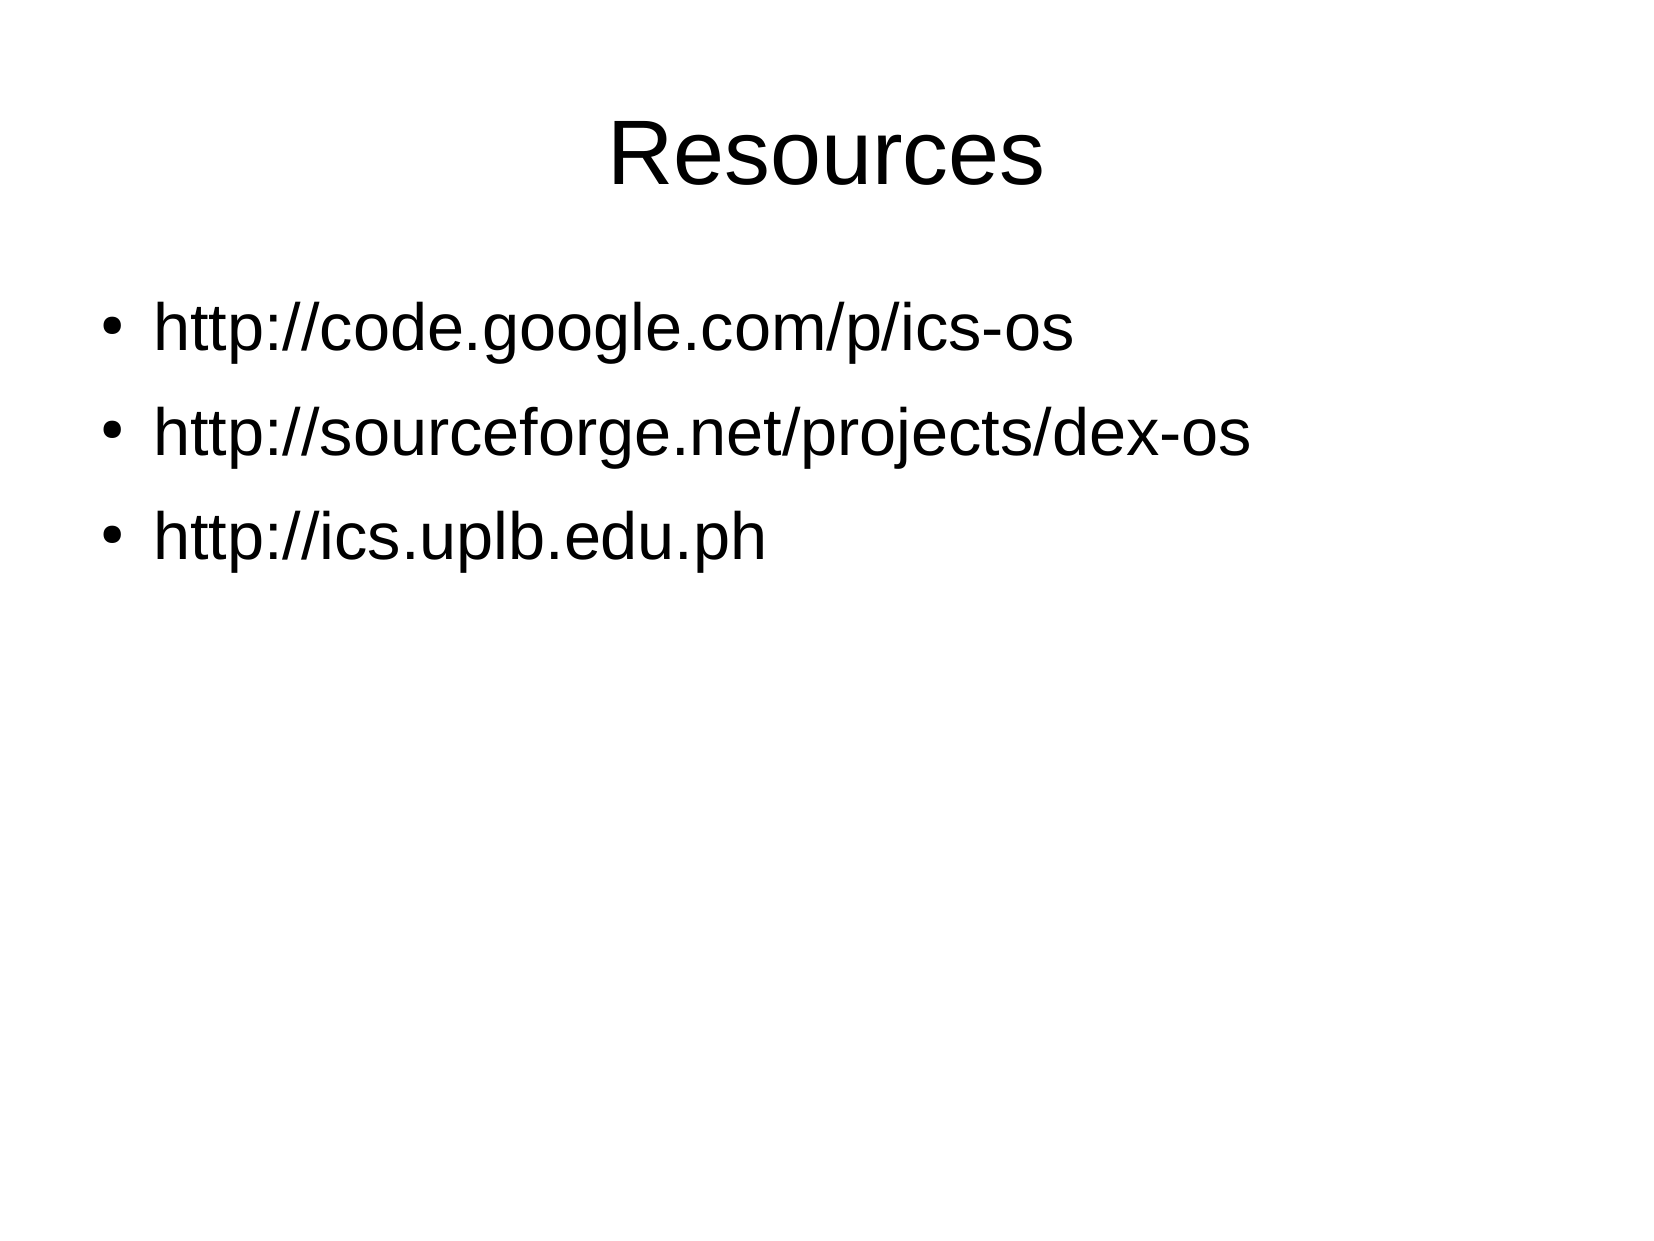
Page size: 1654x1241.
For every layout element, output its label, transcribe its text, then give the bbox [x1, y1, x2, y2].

title Resources [82, 56, 1571, 250]
list http://code.google.com/p/ics-os http://sourceforge.net/projects/dex-os http://ics.uplb.edu.ph [82, 290, 1571, 1109]
